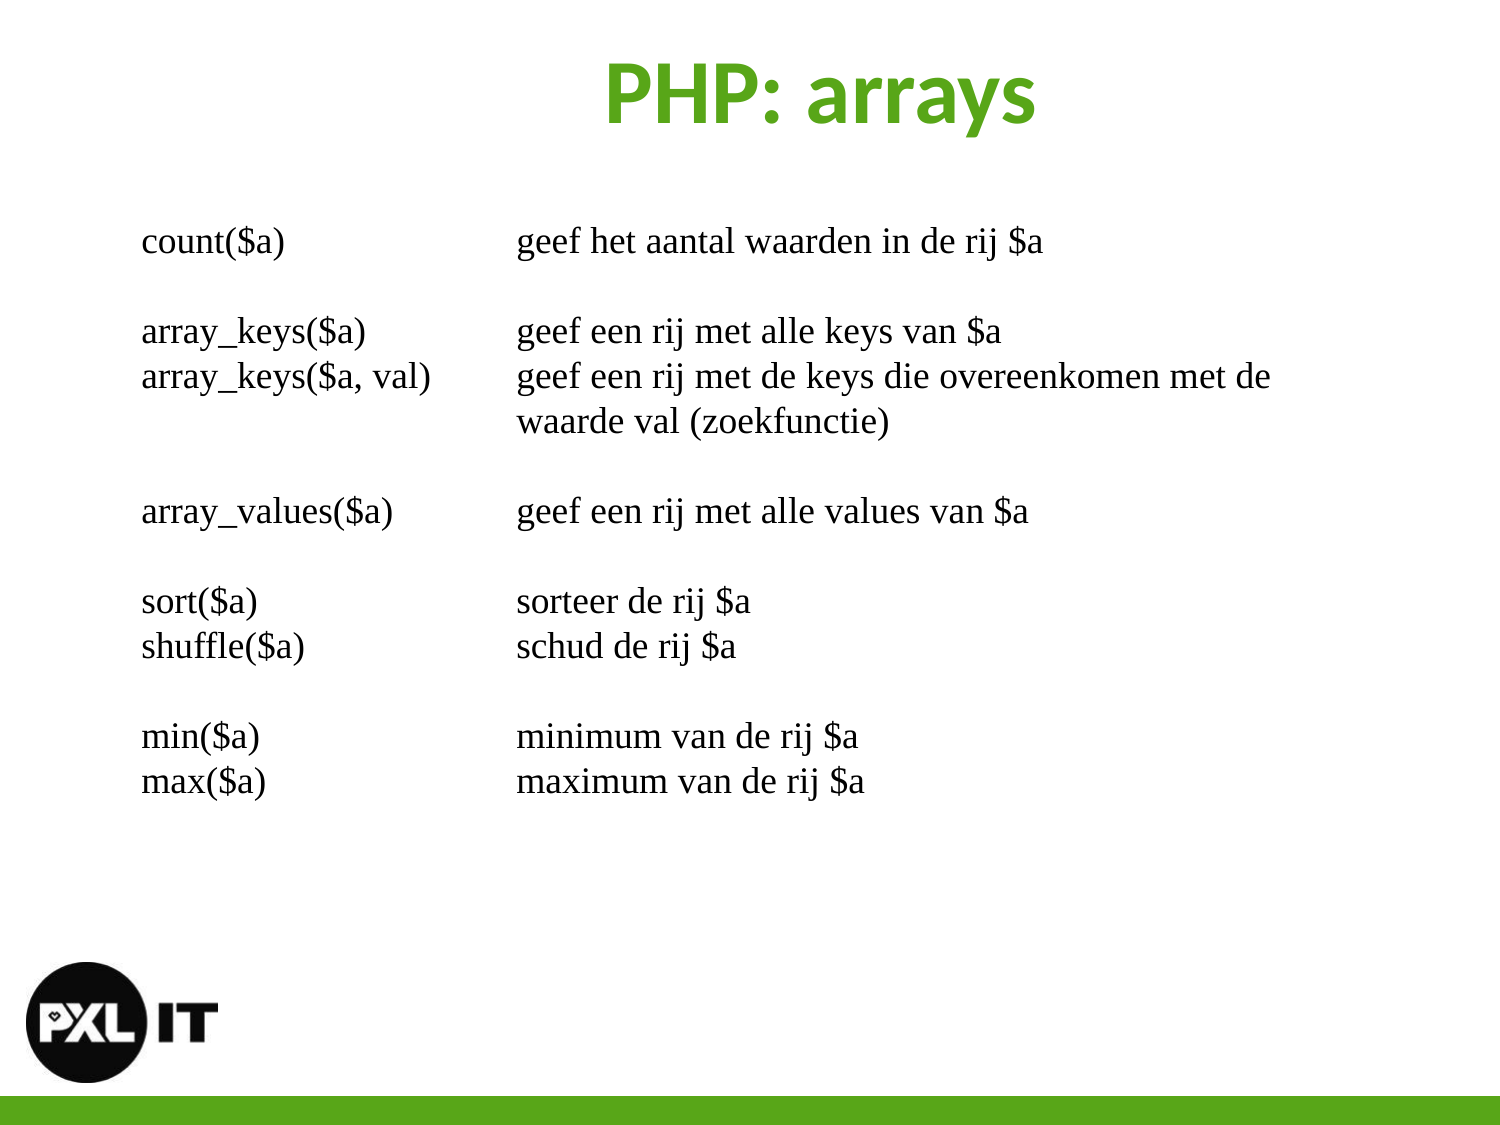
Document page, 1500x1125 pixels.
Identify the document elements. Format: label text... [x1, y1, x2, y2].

picture [26, 962, 218, 1083]
text_box count($a) geef het aantal waarden in de rij $a array_keys($a) geef een rij met alle keys van $a array_keys($a, val) geef een rij met de keys die overeenkomen met de waarde val (zoekfunctie) array_values($a) geef een rij met alle values van $a sort($a) sorteer de rij $a shuffle($a) schud de rij $a min($a) minimum van de rij $a max($a) maximum van de rij $a [51, 262, 1500, 755]
text_box PHP: arrays [201, 24, 1440, 151]
